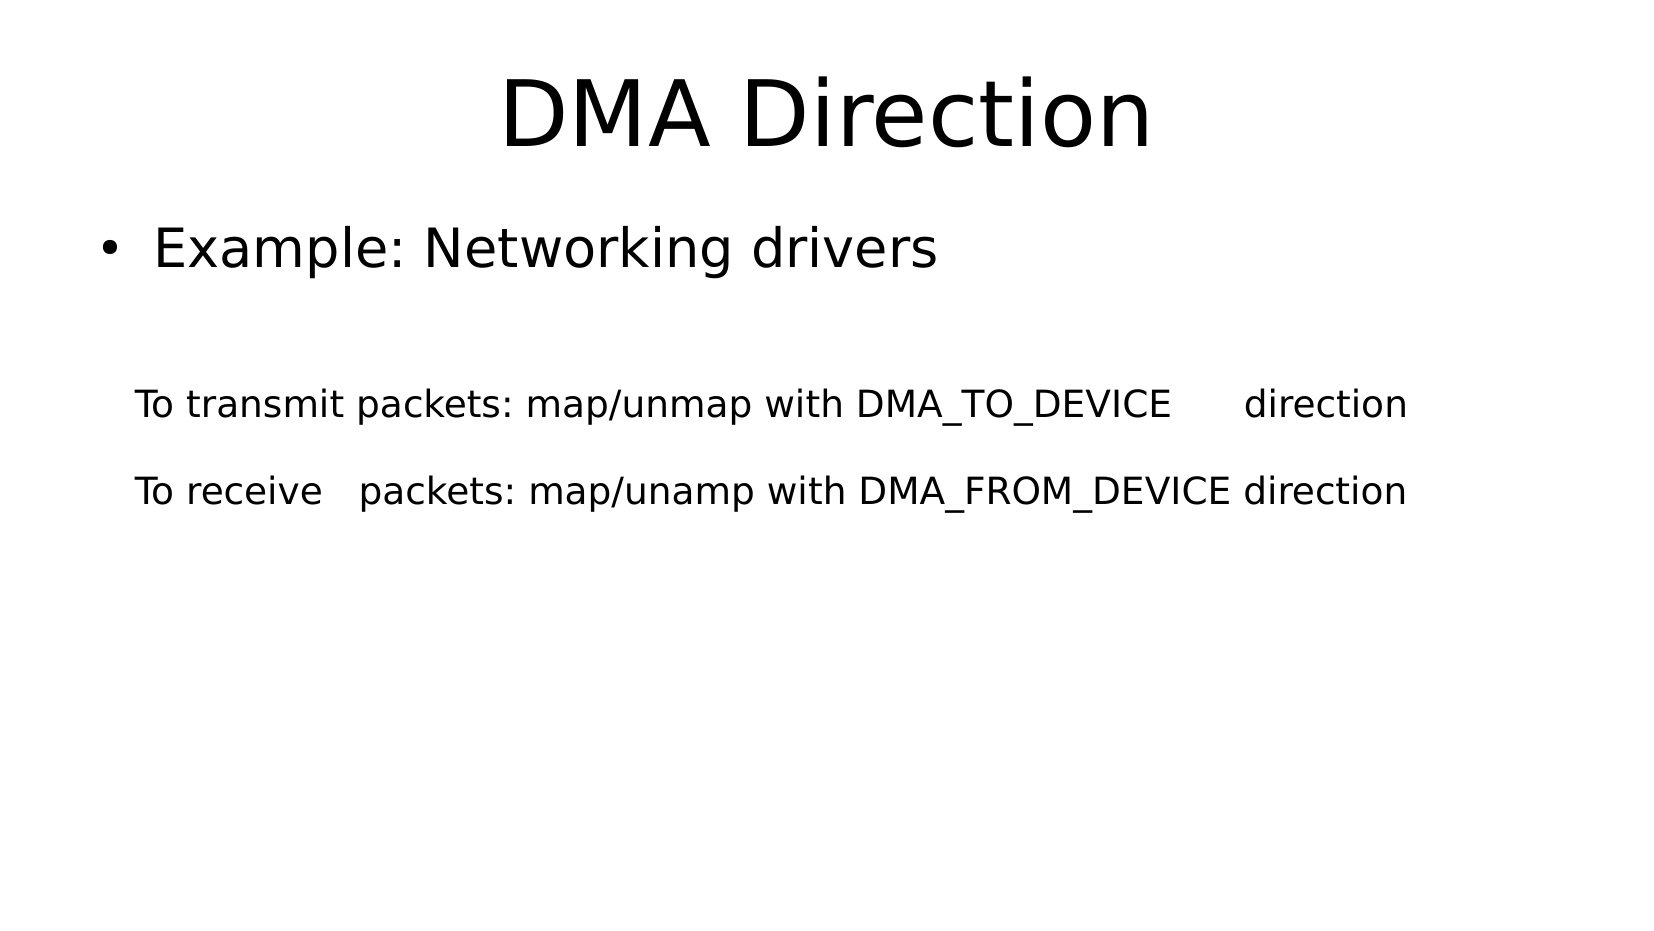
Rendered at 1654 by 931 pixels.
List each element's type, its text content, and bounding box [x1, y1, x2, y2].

text_box To transmit packets: map/unmap with DMA_TO_DEVICE direction To receive packets: map/unamp with DMA_FROM_DEVICE direction [120, 375, 1425, 521]
list Example: Networking drivers [82, 217, 1571, 301]
title DMA Direction [82, 37, 1571, 193]
